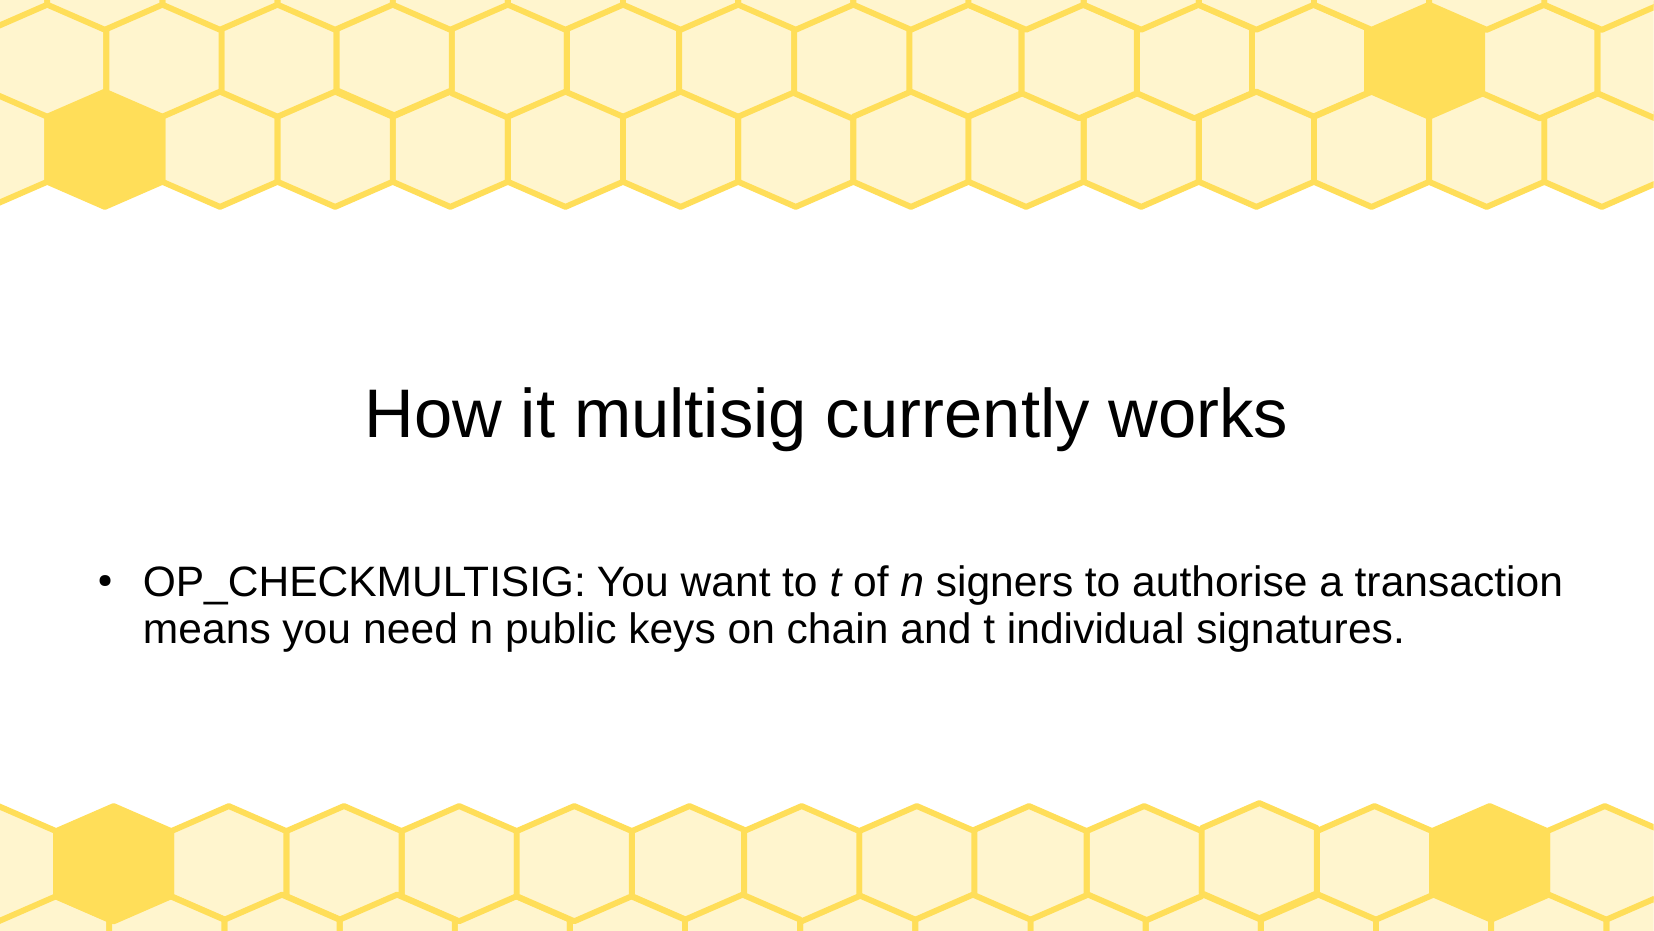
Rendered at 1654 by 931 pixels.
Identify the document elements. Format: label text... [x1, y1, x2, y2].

title How it multisig currently works [82, 314, 1571, 514]
list OP_CHECKMULTISIG: You want to t of n signers to authorise a transaction means you need n public keys on chain and t individual signatures. [82, 558, 1571, 700]
